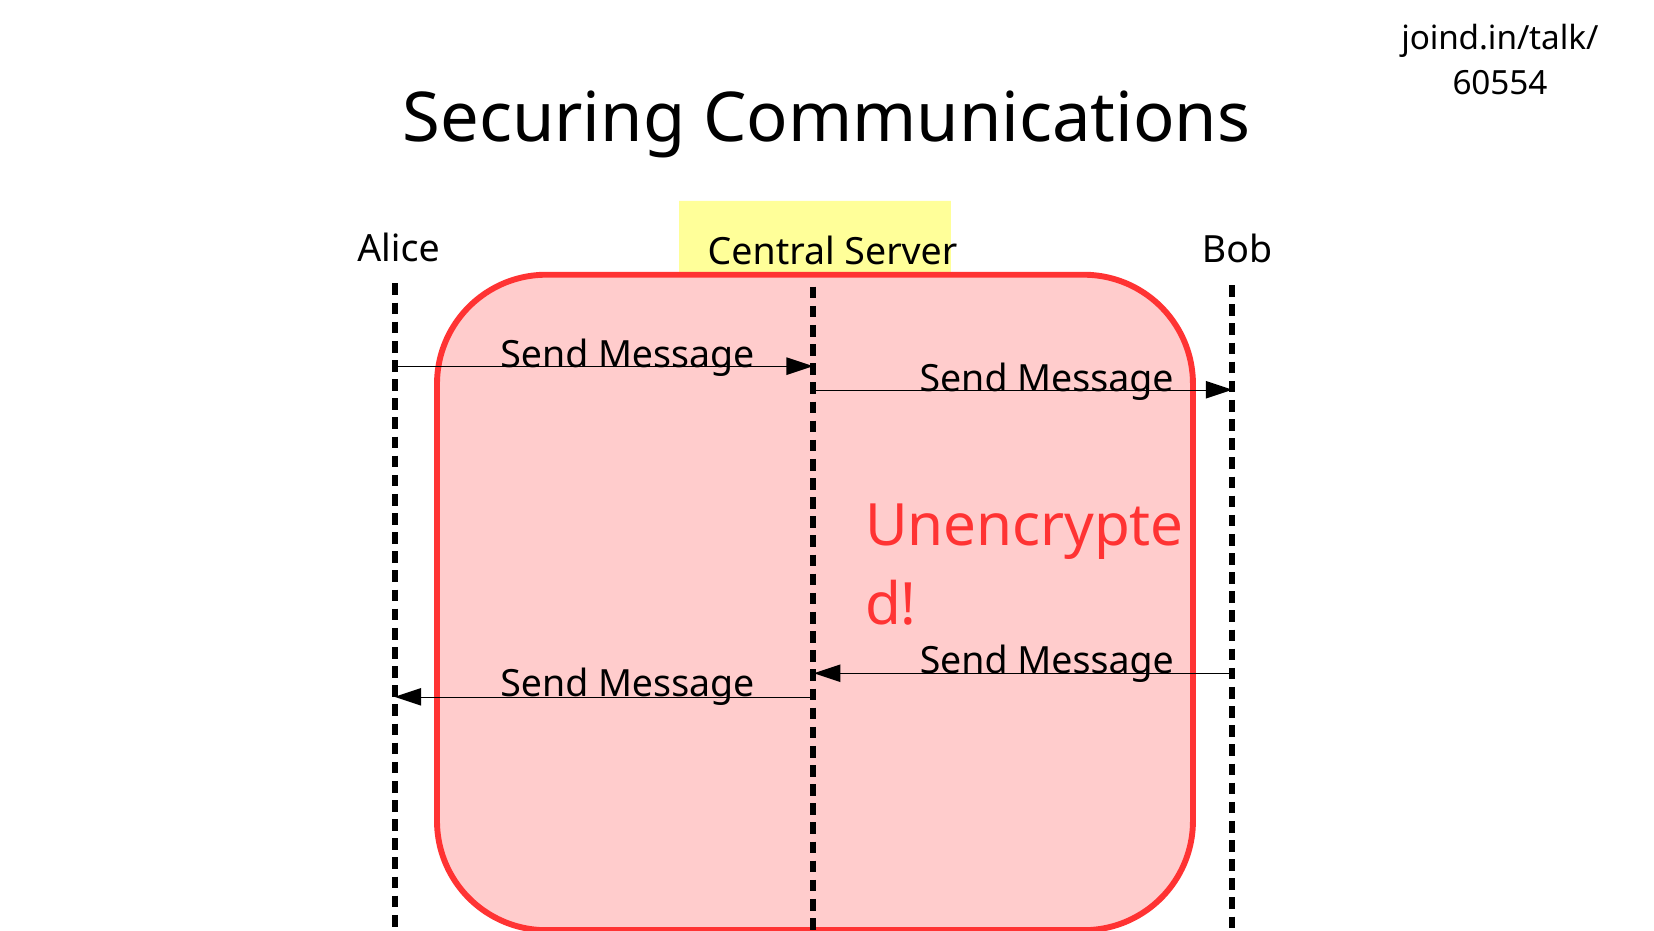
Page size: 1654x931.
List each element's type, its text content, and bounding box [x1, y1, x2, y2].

text_box [1158, 373, 1168, 379]
text_box [739, 349, 749, 355]
text_box Send Message [904, 625, 1152, 684]
text_box Send Message [485, 649, 733, 708]
text_box Central Server [692, 216, 934, 275]
title Securing Communications [82, 37, 1571, 193]
text_box Bob [1187, 215, 1278, 274]
text_box Send Message [485, 320, 733, 378]
text_box [437, 200, 1193, 931]
text_box [1158, 655, 1168, 661]
text_box Unencrypted! [850, 475, 1217, 567]
text_box Send Message [904, 343, 1152, 402]
text_box Alice [342, 213, 447, 272]
